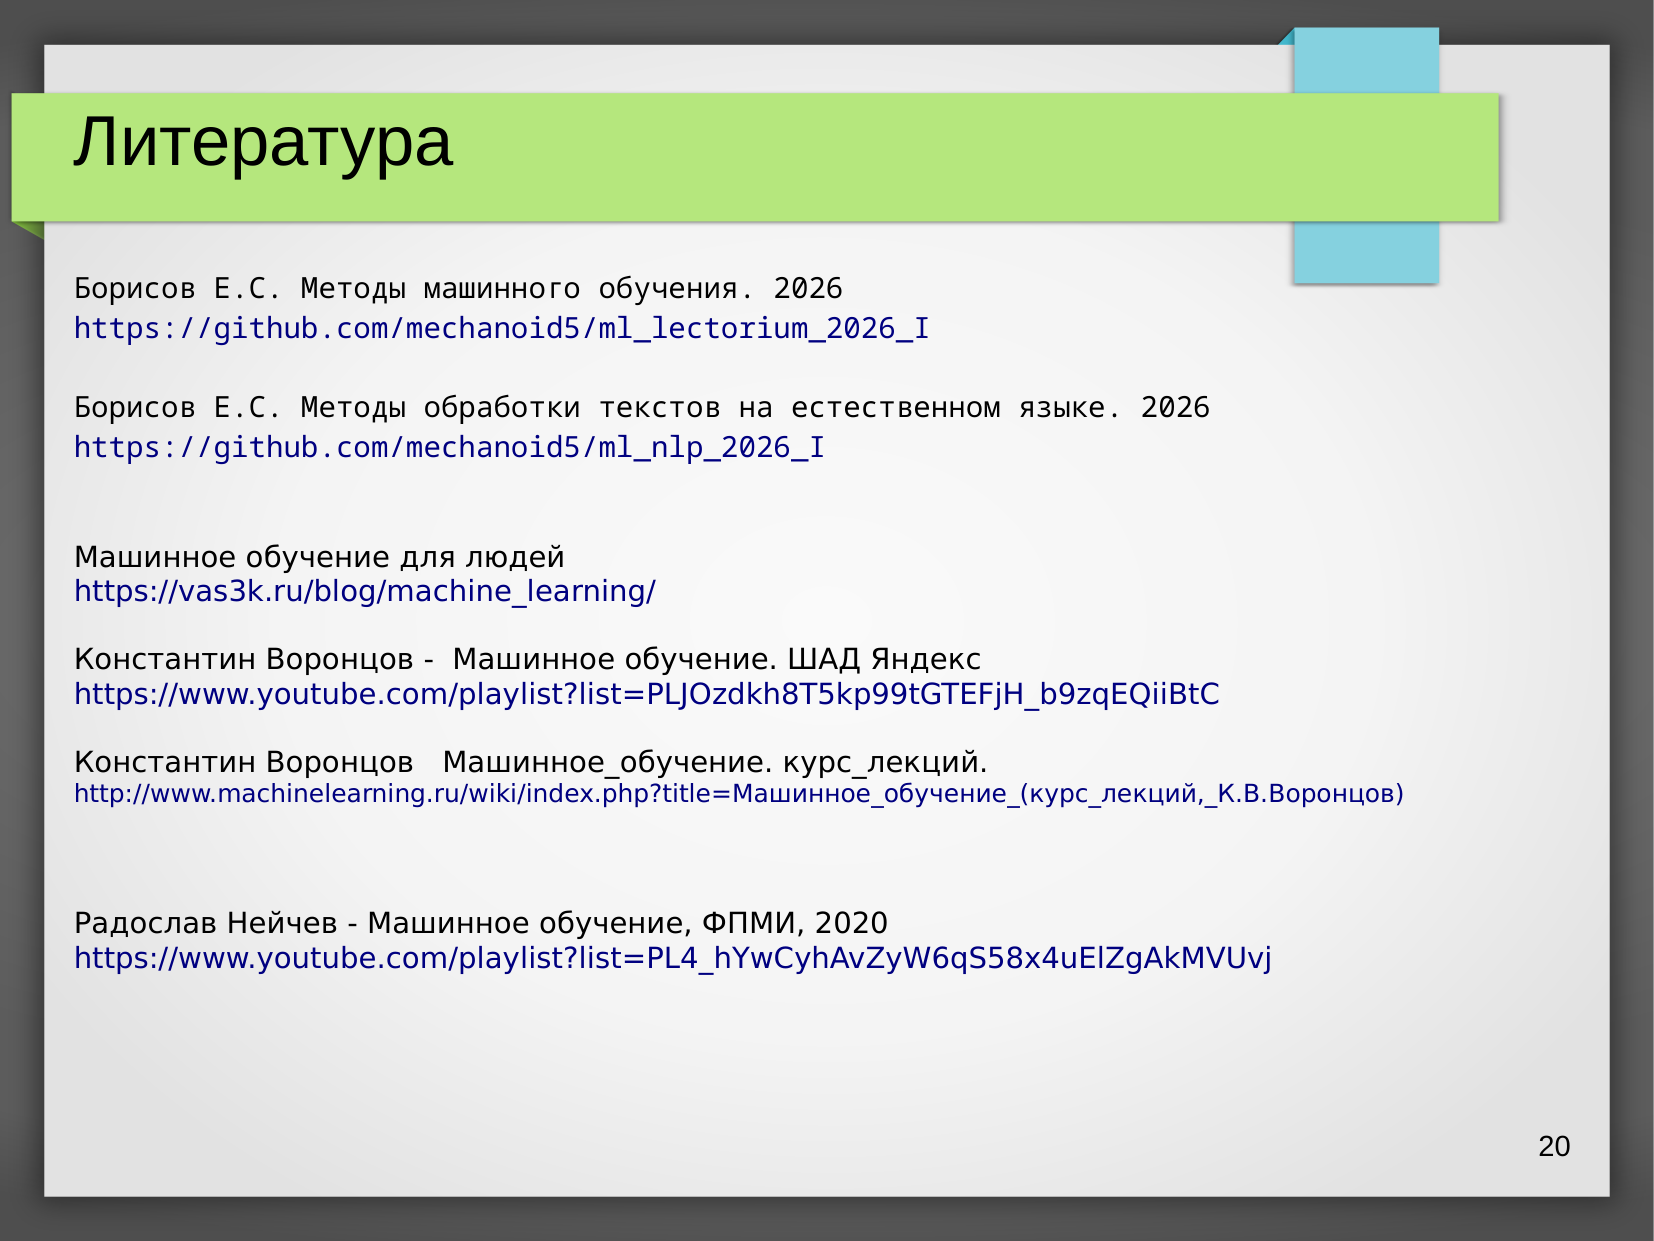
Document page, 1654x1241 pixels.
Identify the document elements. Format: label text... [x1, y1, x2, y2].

text_box Литература [59, 94, 1004, 189]
picture [0, 0, 1654, 1241]
text_box Борисов Е.С. Методы машинного обучения. 2026 https://github.com/mechanoid5/ml_lectorium_2026_I Борисов Е.С. Методы обработки текстов на естественном языке. 2026 https://github.com/mechanoid5/ml_nlp_2026_I Машинное обучение для людей https://vas3k.ru/blog/machine_learning/ Константин Воронцов - Машинное обучение. ШАД Яндекс https://www.youtube.com/playlist?list=PLJOzdkh8T5kp99tGTEFjH_b9zqEQiiBtC Константин Воронцов Машинное_обучение. курс_лекций. http://www.machinelearning.ru/wiki/index.php?title=Машинное_обучение_(курс_лекций,_К.В.Воронцов) Радослав Нейчев - Машинное обучение, ФПМИ, 2020 https://www.youtube.com/playlist?list=PL4_hYwCyhAvZyW6qS58x4uElZgAkMVUvj [59, 259, 1583, 1019]
